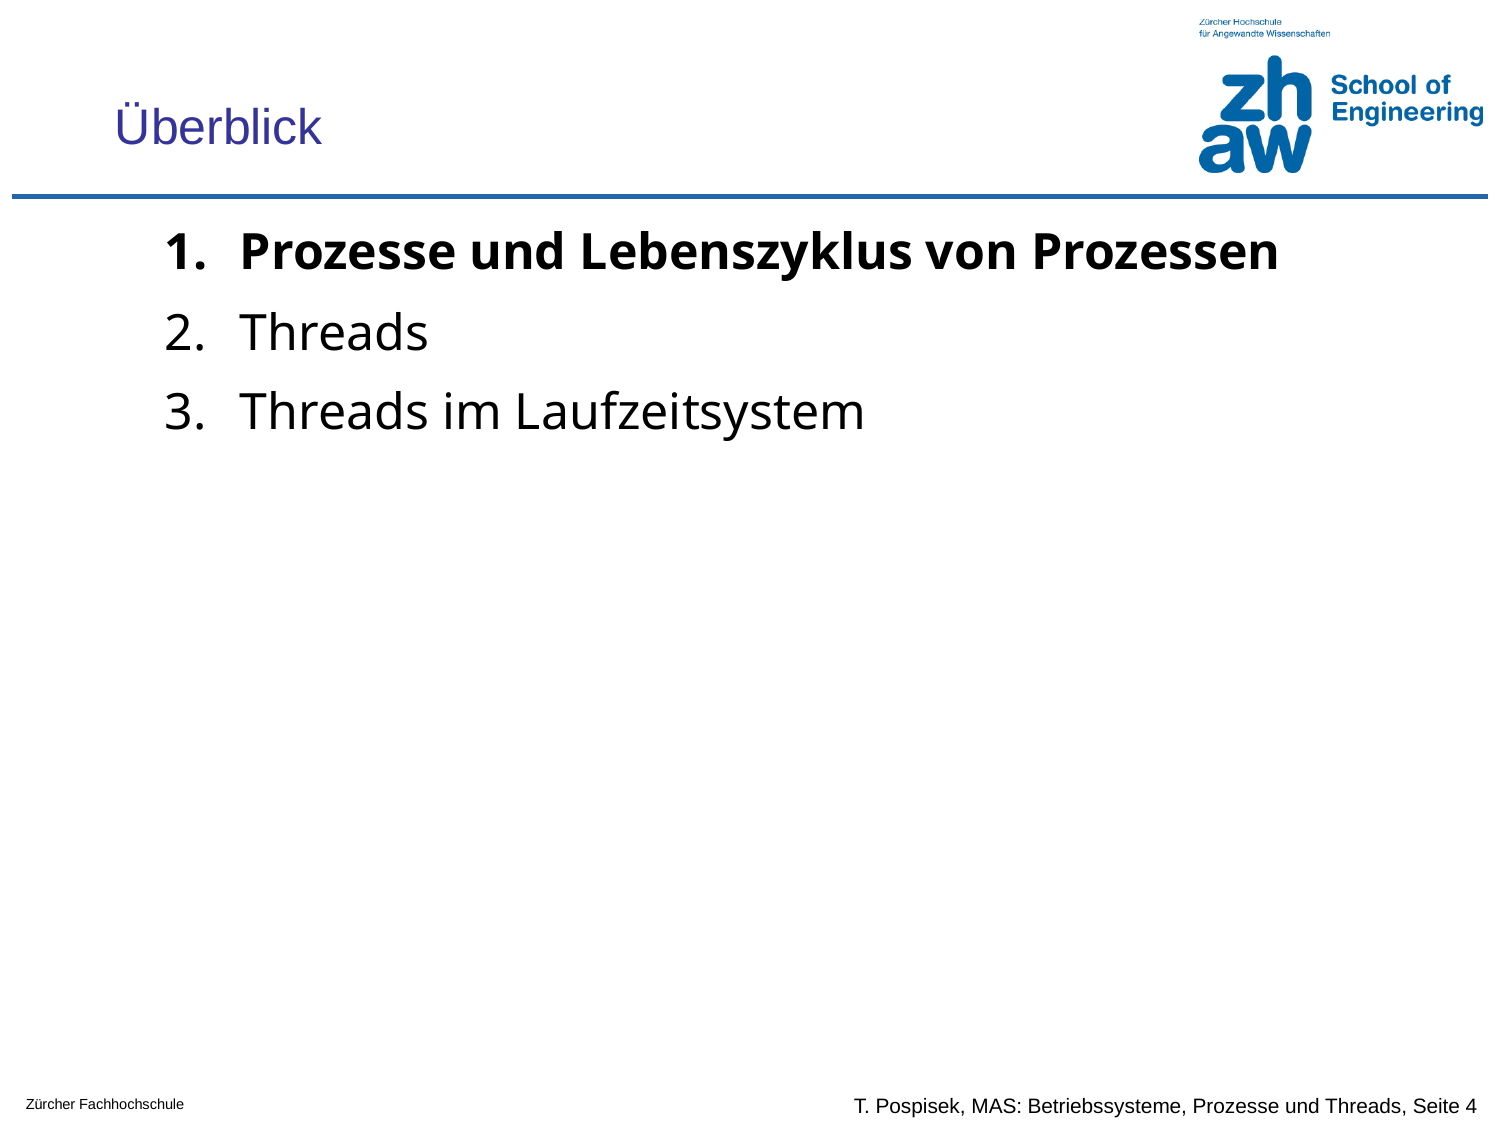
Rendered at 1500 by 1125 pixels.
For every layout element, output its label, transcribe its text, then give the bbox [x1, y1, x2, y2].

title Überblick [99, 50, 1379, 163]
picture [1199, 19, 1483, 173]
text_box Prozesse und Lebenszyklus von Prozessen Threads Threads im Laufzeitsystem [149, 212, 1363, 988]
